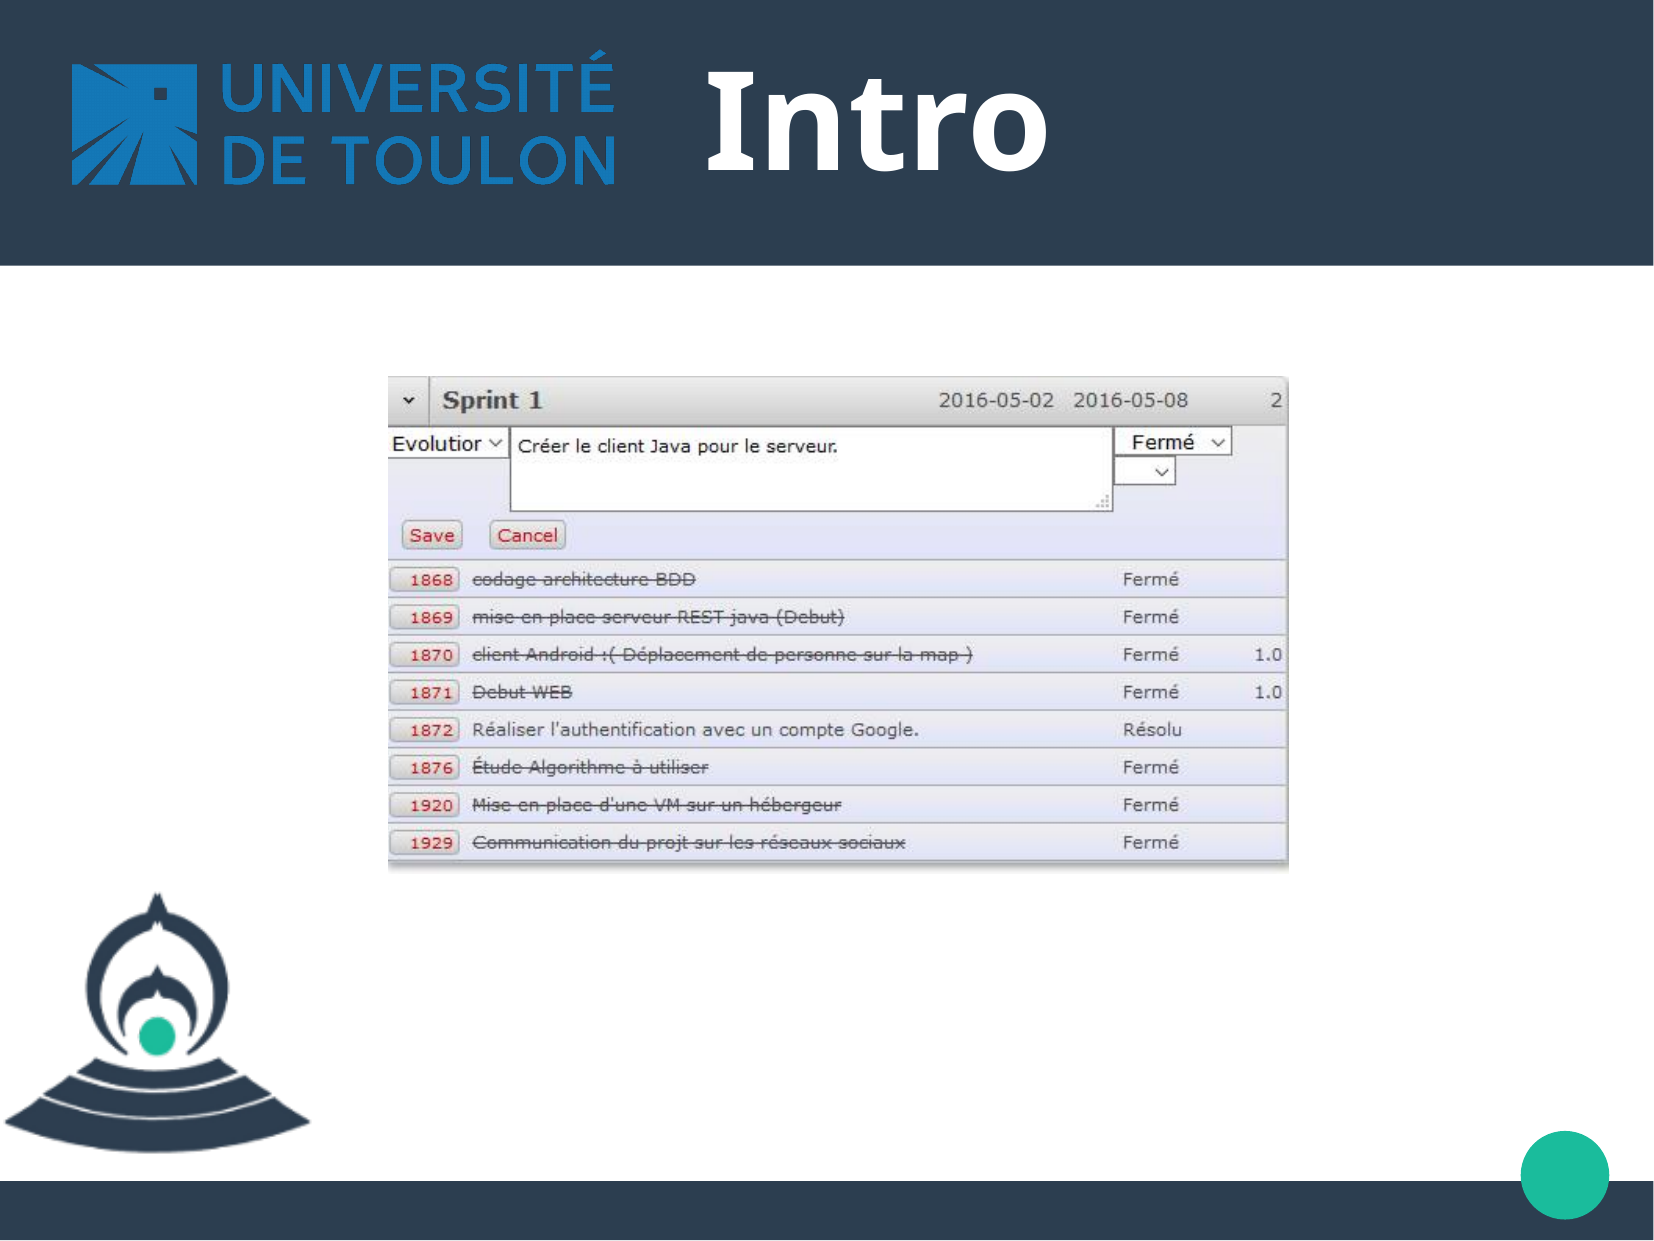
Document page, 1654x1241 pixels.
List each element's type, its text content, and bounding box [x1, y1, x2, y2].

picture [388, 376, 1289, 874]
picture [72, 49, 614, 185]
text_box Intro [690, 16, 1560, 226]
picture [2, 884, 316, 1160]
